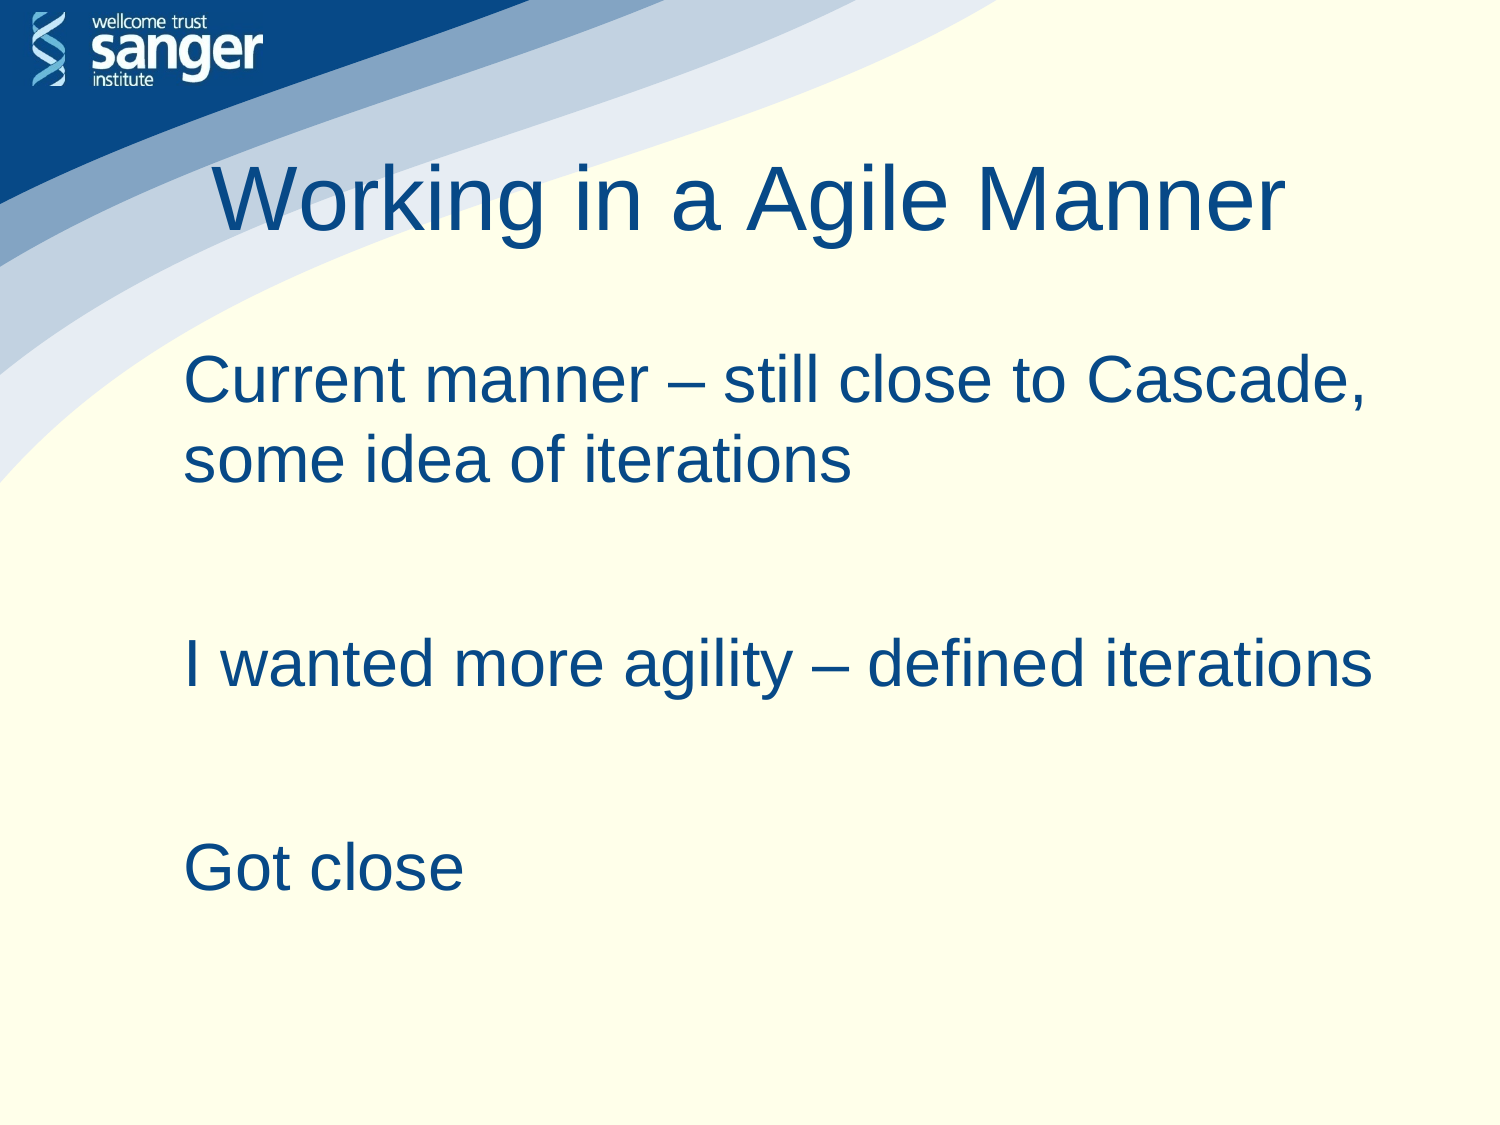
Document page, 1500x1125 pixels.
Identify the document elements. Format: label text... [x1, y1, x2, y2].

picture [12, 12, 263, 86]
list Current manner – still close to Cascade, some idea of iterations I wanted more agility – defined iterations Got close [112, 328, 1418, 1004]
title Working in a Agile Manner [112, 68, 1388, 320]
